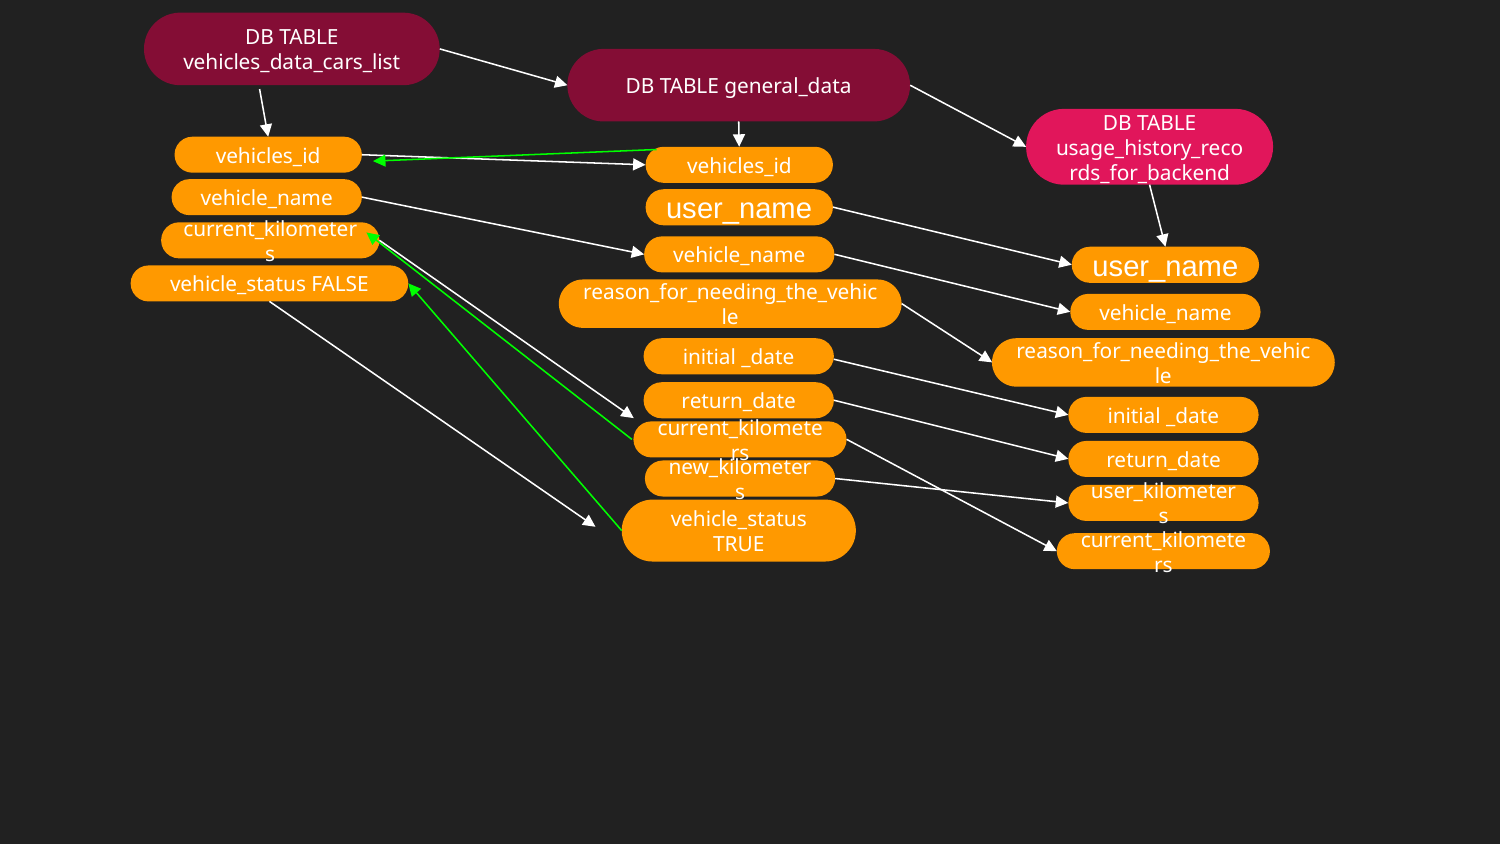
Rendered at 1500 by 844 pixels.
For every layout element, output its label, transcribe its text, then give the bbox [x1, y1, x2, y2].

text_box DB TABLE vehicles_data_cars_list [143, 12, 440, 86]
text_box initial _date [1068, 396, 1259, 433]
text_box reason_for_needing_the_vehicle [558, 279, 902, 328]
text_box vehicles_id [645, 146, 833, 183]
text_box return_date [643, 382, 834, 419]
text_box current_kilometers [633, 421, 847, 458]
text_box vehicle_status FALSE [130, 265, 409, 302]
text_box initial _date [643, 338, 834, 375]
text_box current_kilometers [161, 222, 380, 259]
text_box user_name [645, 189, 833, 226]
text_box return_date [1068, 440, 1259, 477]
text_box vehicle_name [1070, 293, 1261, 330]
text_box DB TABLE general_data [567, 48, 911, 122]
text_box vehicle_status TRUE [621, 499, 856, 562]
text_box reason_for_needing_the_vehicle [992, 338, 1335, 387]
text_box current_kilometers [1056, 533, 1270, 570]
text_box vehicles_id [174, 136, 362, 173]
text_box new_kilometers [644, 460, 836, 497]
text_box user_kilometers [1068, 484, 1259, 521]
text_box DB TABLE usage_history_records_for_backend [1026, 108, 1274, 185]
text_box vehicle_name [171, 179, 362, 216]
text_box user_name [1071, 246, 1260, 283]
text_box vehicle_name [644, 236, 835, 273]
